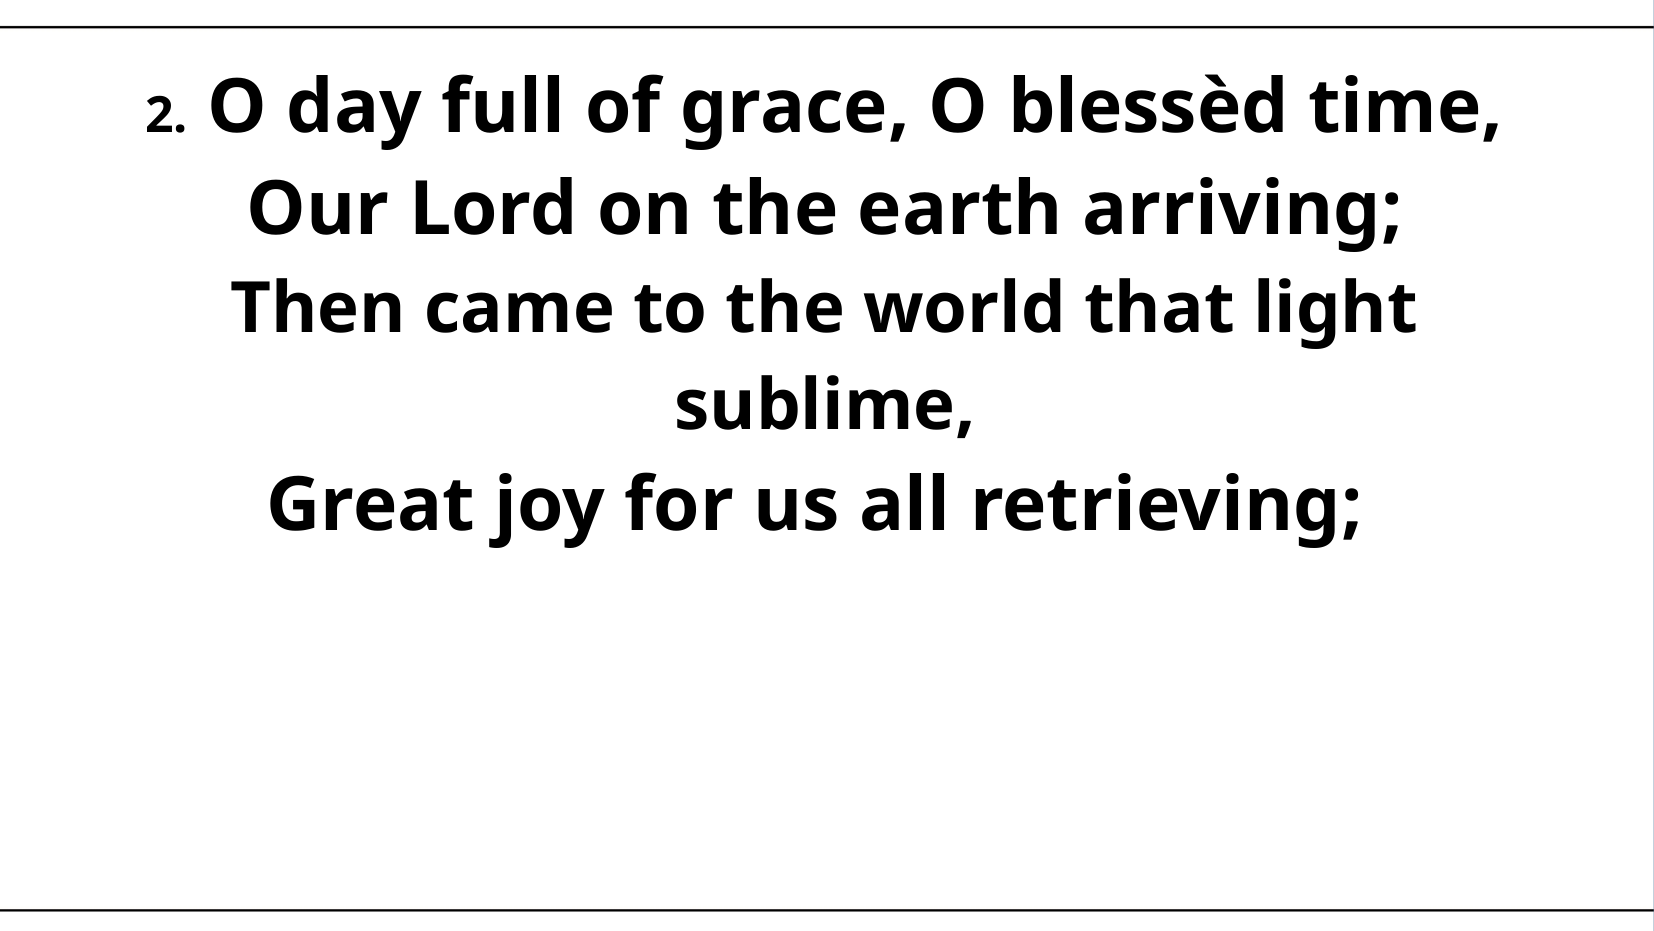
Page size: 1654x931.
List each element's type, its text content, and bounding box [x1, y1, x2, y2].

text_box 2. O day full of grace, O blessèd time, Our Lord on the earth arriving; Then came to the world that light sublime, Great joy for us all retrieving; [90, 45, 1561, 481]
picture [0, 0, 1654, 931]
